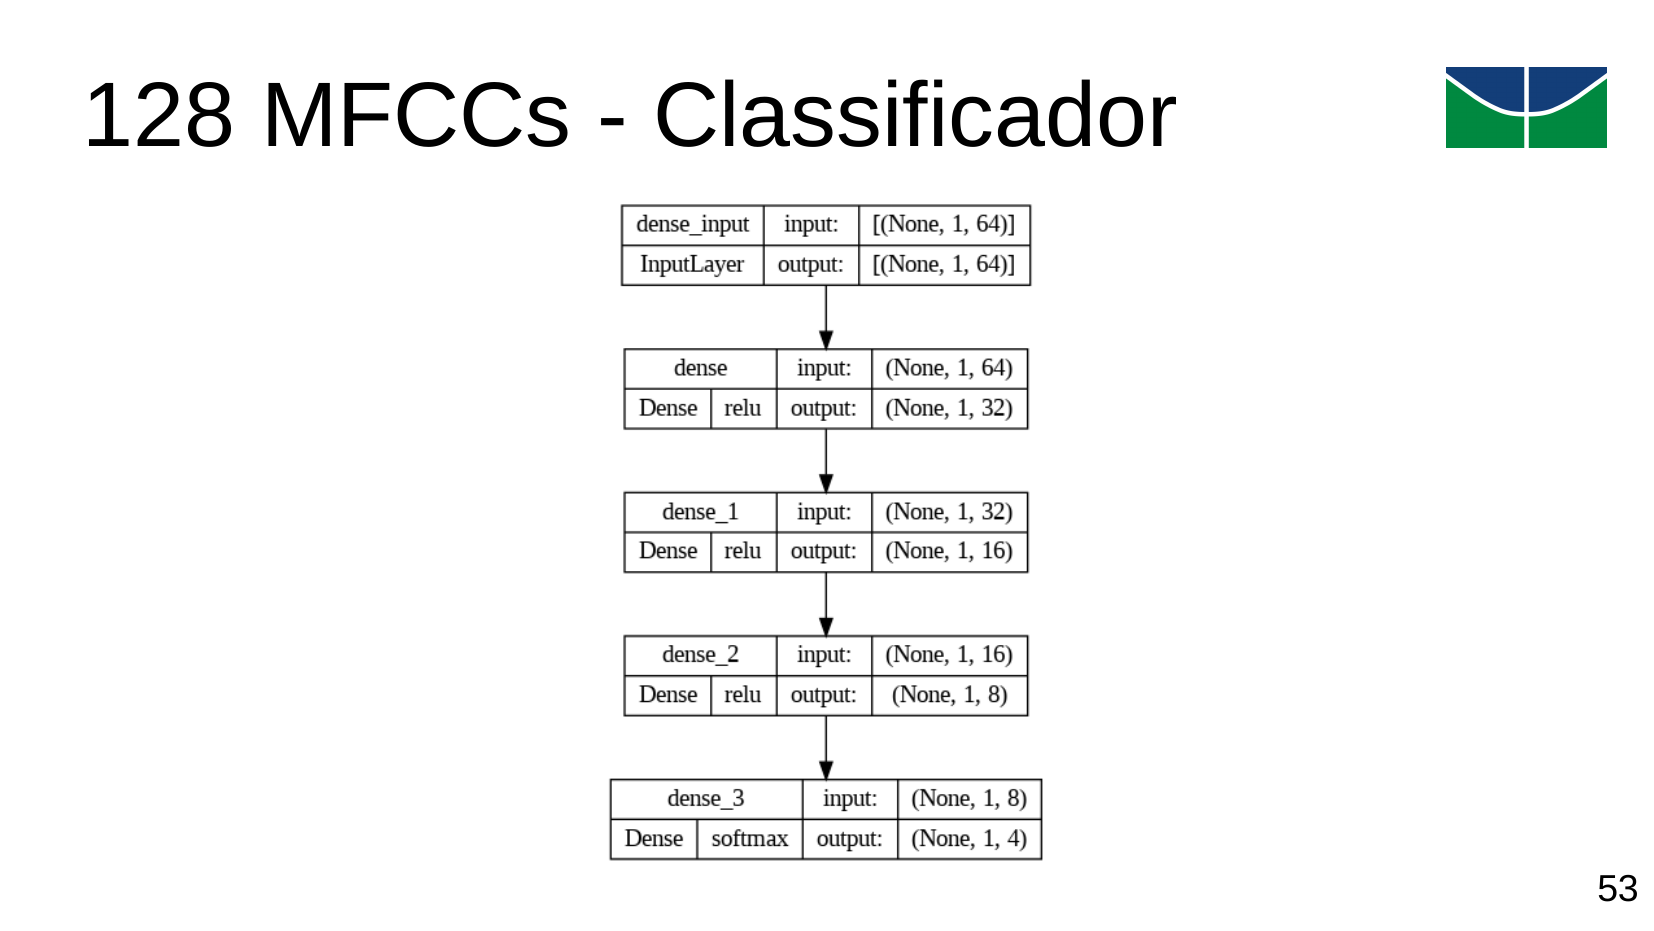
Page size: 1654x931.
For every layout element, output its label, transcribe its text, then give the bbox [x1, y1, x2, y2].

title 128 MFCCs - Classificador [82, 37, 1571, 193]
picture [604, 198, 1049, 867]
text_box <number> [1024, 860, 1654, 931]
picture [1571, 67, 1607, 148]
